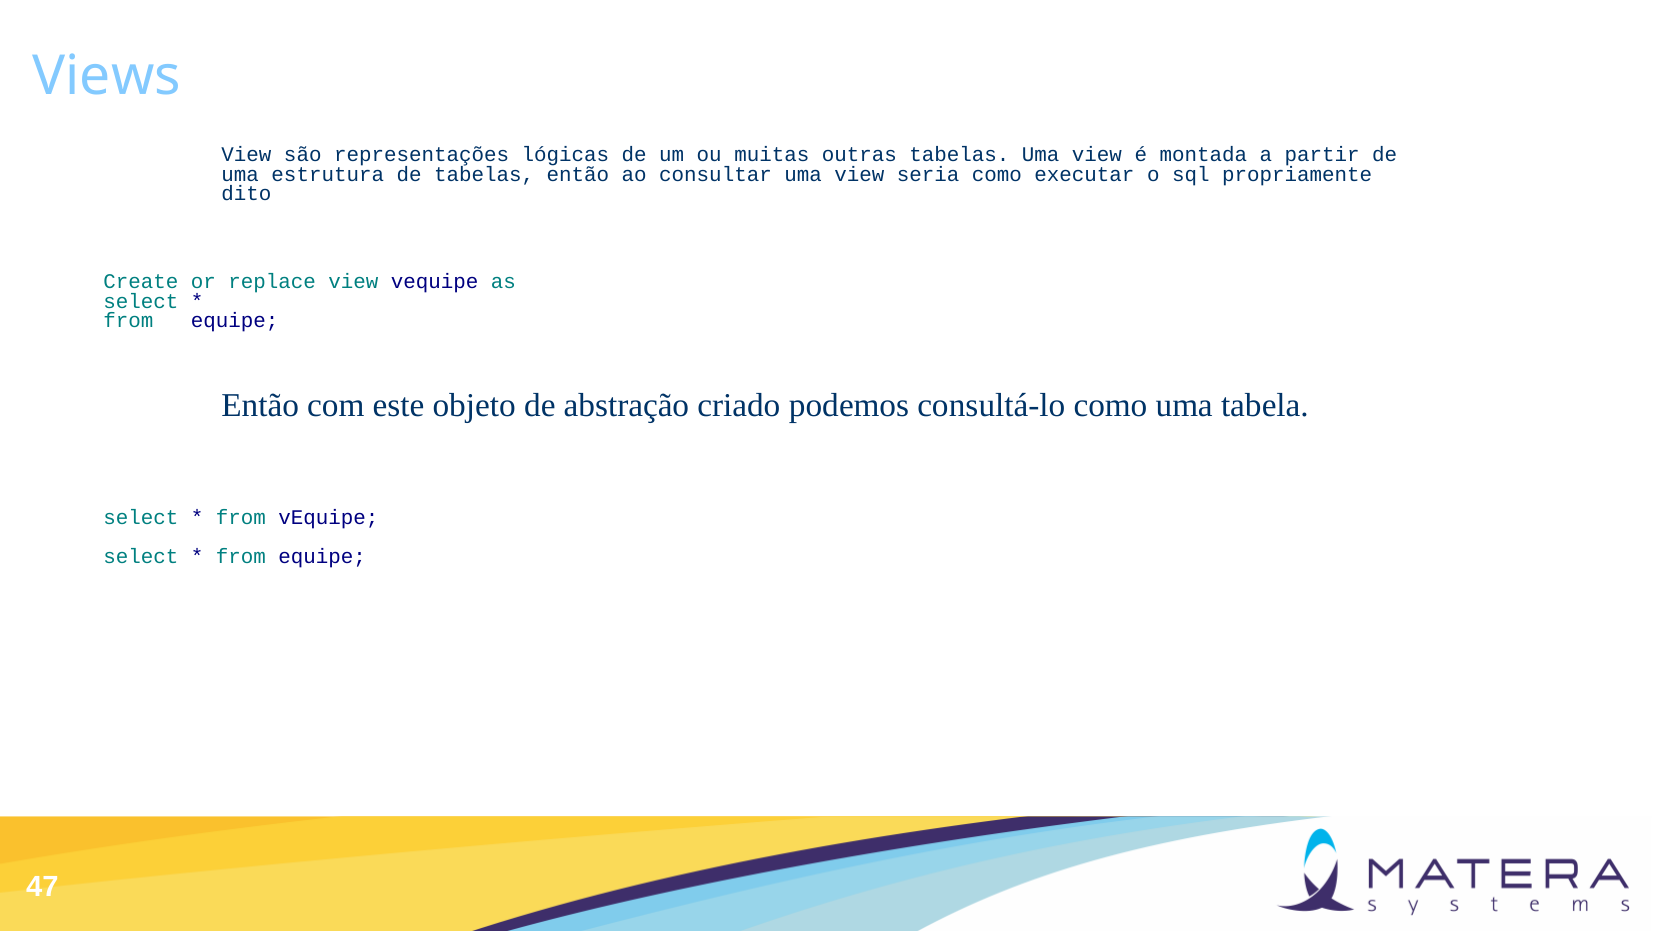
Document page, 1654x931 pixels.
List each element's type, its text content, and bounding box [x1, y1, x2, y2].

title Views [32, 24, 1628, 137]
text_box select * from vEquipe; select * from equipe; [88, 501, 916, 581]
text_box Então com este objeto de abstração criado podemos consultá-lo como uma tabela. [206, 383, 1477, 439]
picture [0, 816, 1652, 931]
text_box View são representações lógicas de um ou muitas outras tabelas. Uma view é montada a partir de uma estrutura de tabelas, então ao consultar uma view seria como executar o sql propriamente dito [206, 138, 1418, 218]
text_box Create or replace view vequipe as select * from equipe; [88, 265, 1536, 345]
